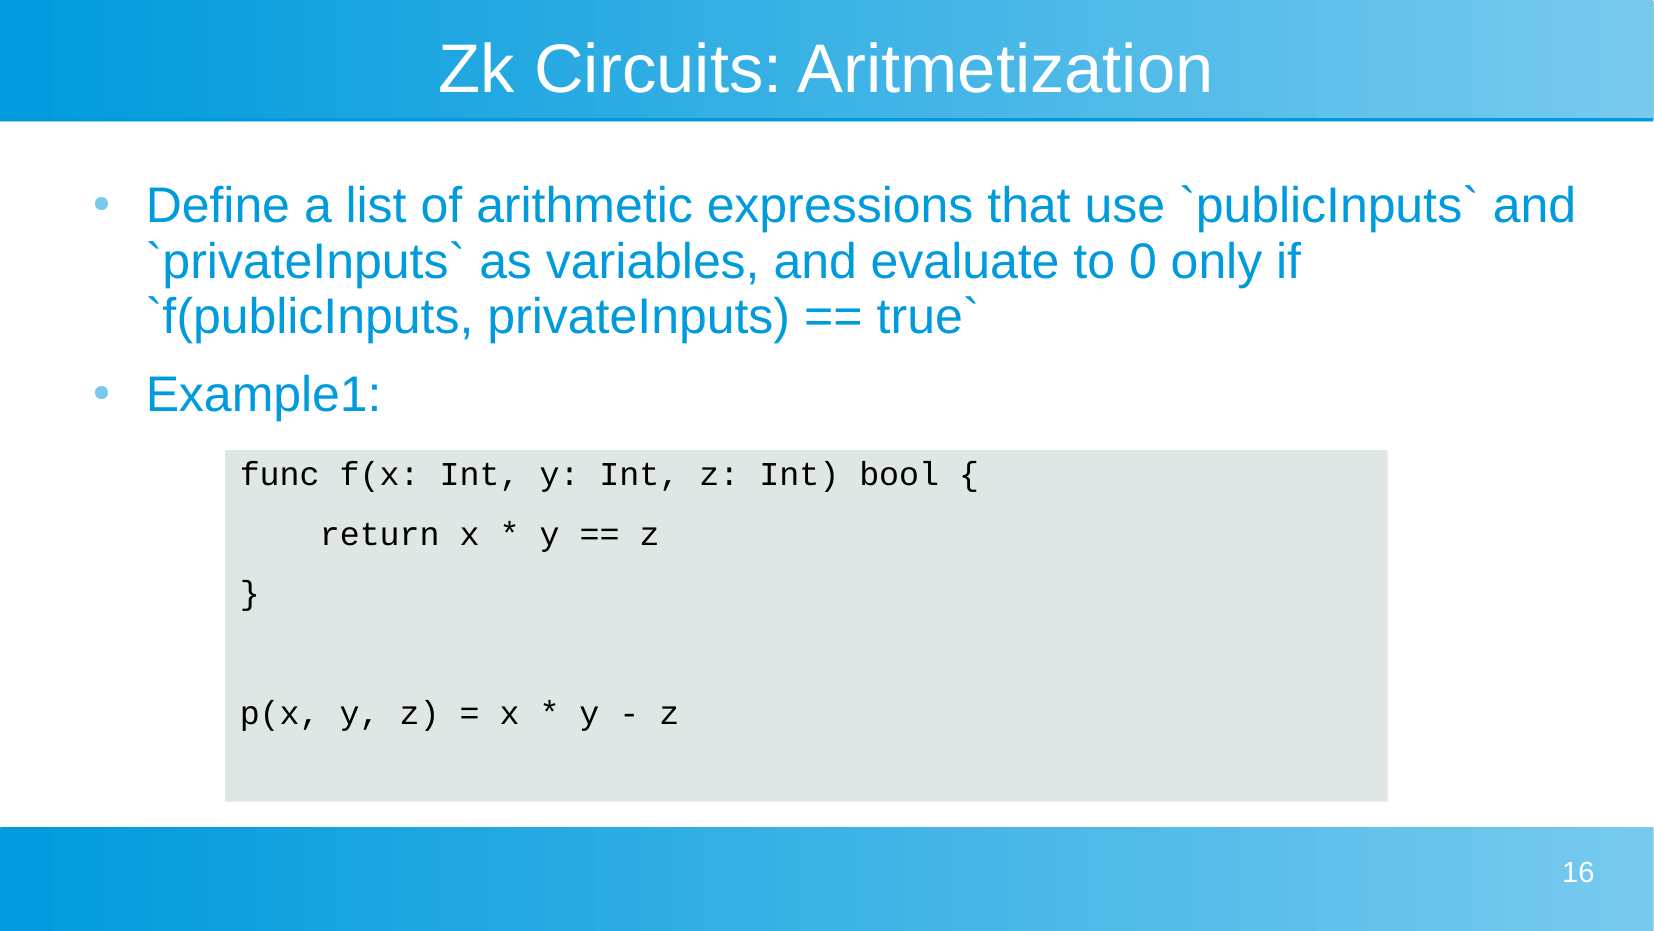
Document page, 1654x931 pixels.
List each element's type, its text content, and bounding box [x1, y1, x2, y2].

title Zk Circuits: Aritmetization [59, 29, 1595, 108]
text_box func f(x: Int, y: Int, z: Int) bool { return x * y == z } p(x, y, z) = x * y - z [225, 450, 1388, 780]
list Define a list of arithmetic expressions that use `publicInputs` and `privateInputs` as variables, and evaluate to 0 only if `f(publicInputs, privateInputs) == true` Example1: [75, 177, 1611, 768]
